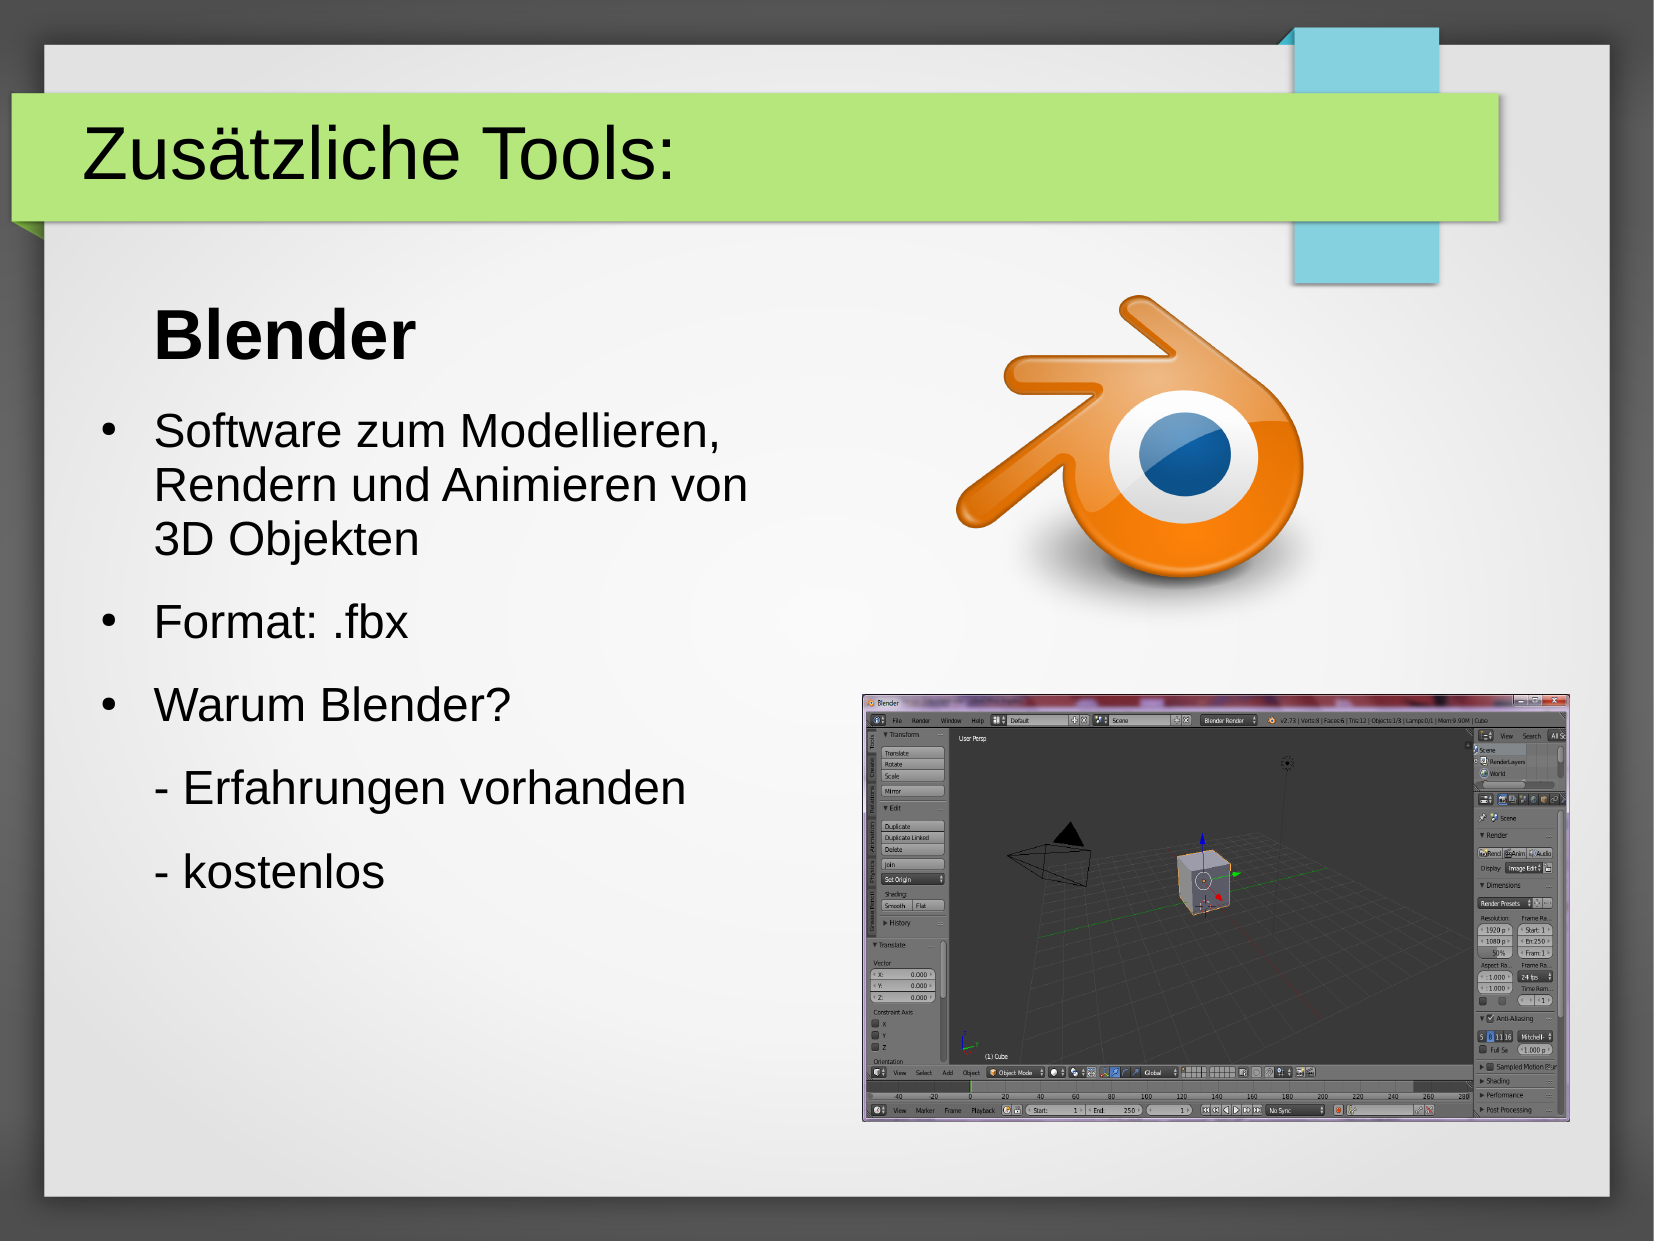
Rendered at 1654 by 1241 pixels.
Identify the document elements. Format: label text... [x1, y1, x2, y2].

list Blender Software zum Modellieren, Rendern und Animieren von 3D Objekten Format: .fbx Warum Blender? - Erfahrungen vorhanden - kostenlos [82, 295, 809, 1015]
picture [0, 0, 1654, 1241]
title Zusätzliche Tools: [82, 94, 1264, 213]
